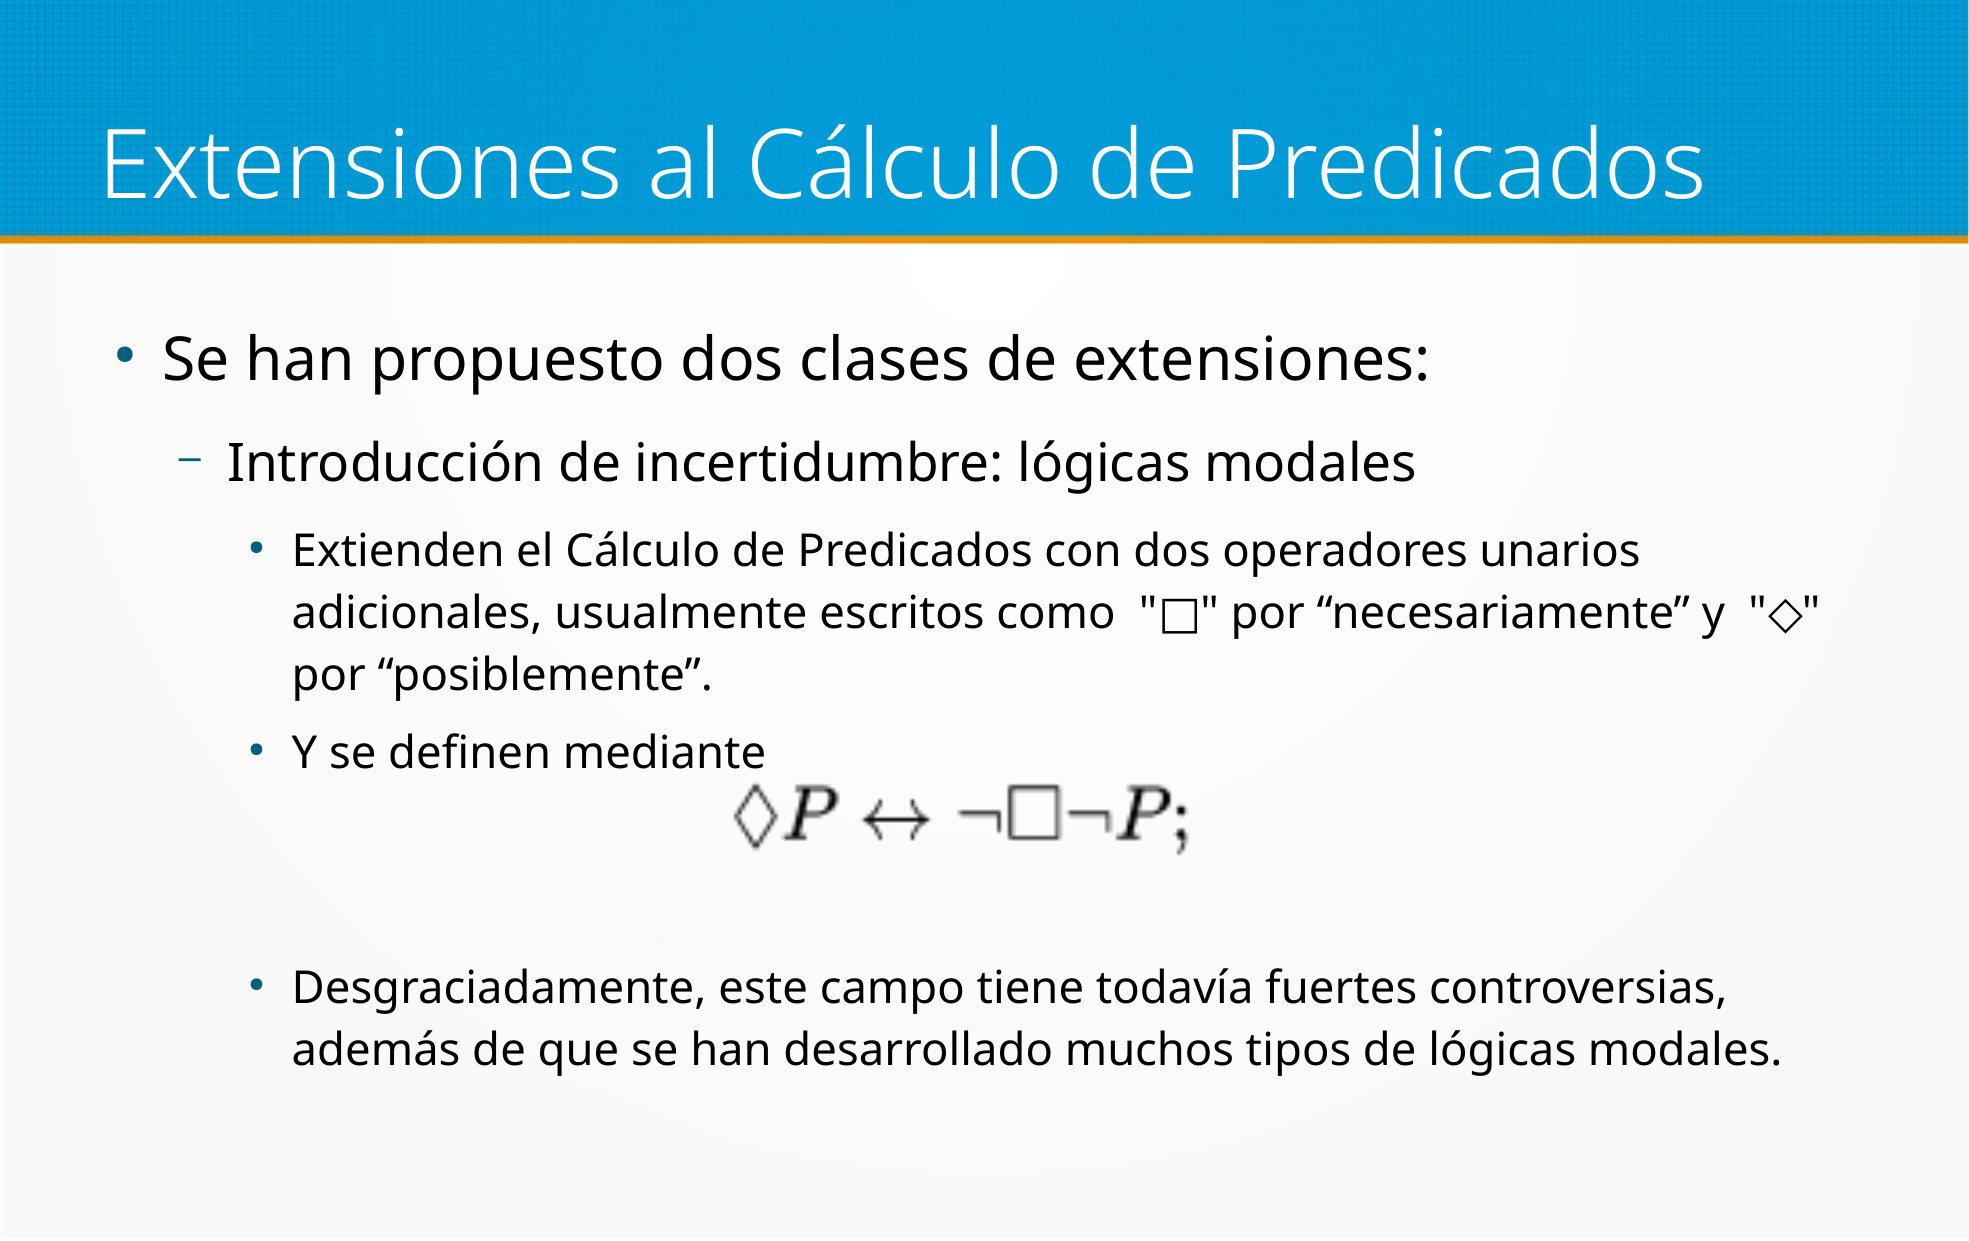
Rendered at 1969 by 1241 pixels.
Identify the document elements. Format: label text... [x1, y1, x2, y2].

list Se han propuesto dos clases de extensiones: Introducción de incertidumbre: lógicas modales Extienden el Cálculo de Predicados con dos operadores unarios adicionales, usualmente escritos como "□" por “necesariamente” y "◇" por “posiblemente”. Y se definen mediante Desgraciadamente, este campo tiene todavía fuertes controversias, además de que se han desarrollado muchos tipos de lógicas modales. [98, 315, 1861, 1081]
title Extensiones al Cálculo de Predicados [98, 19, 1870, 227]
picture [0, 233, 1969, 1241]
